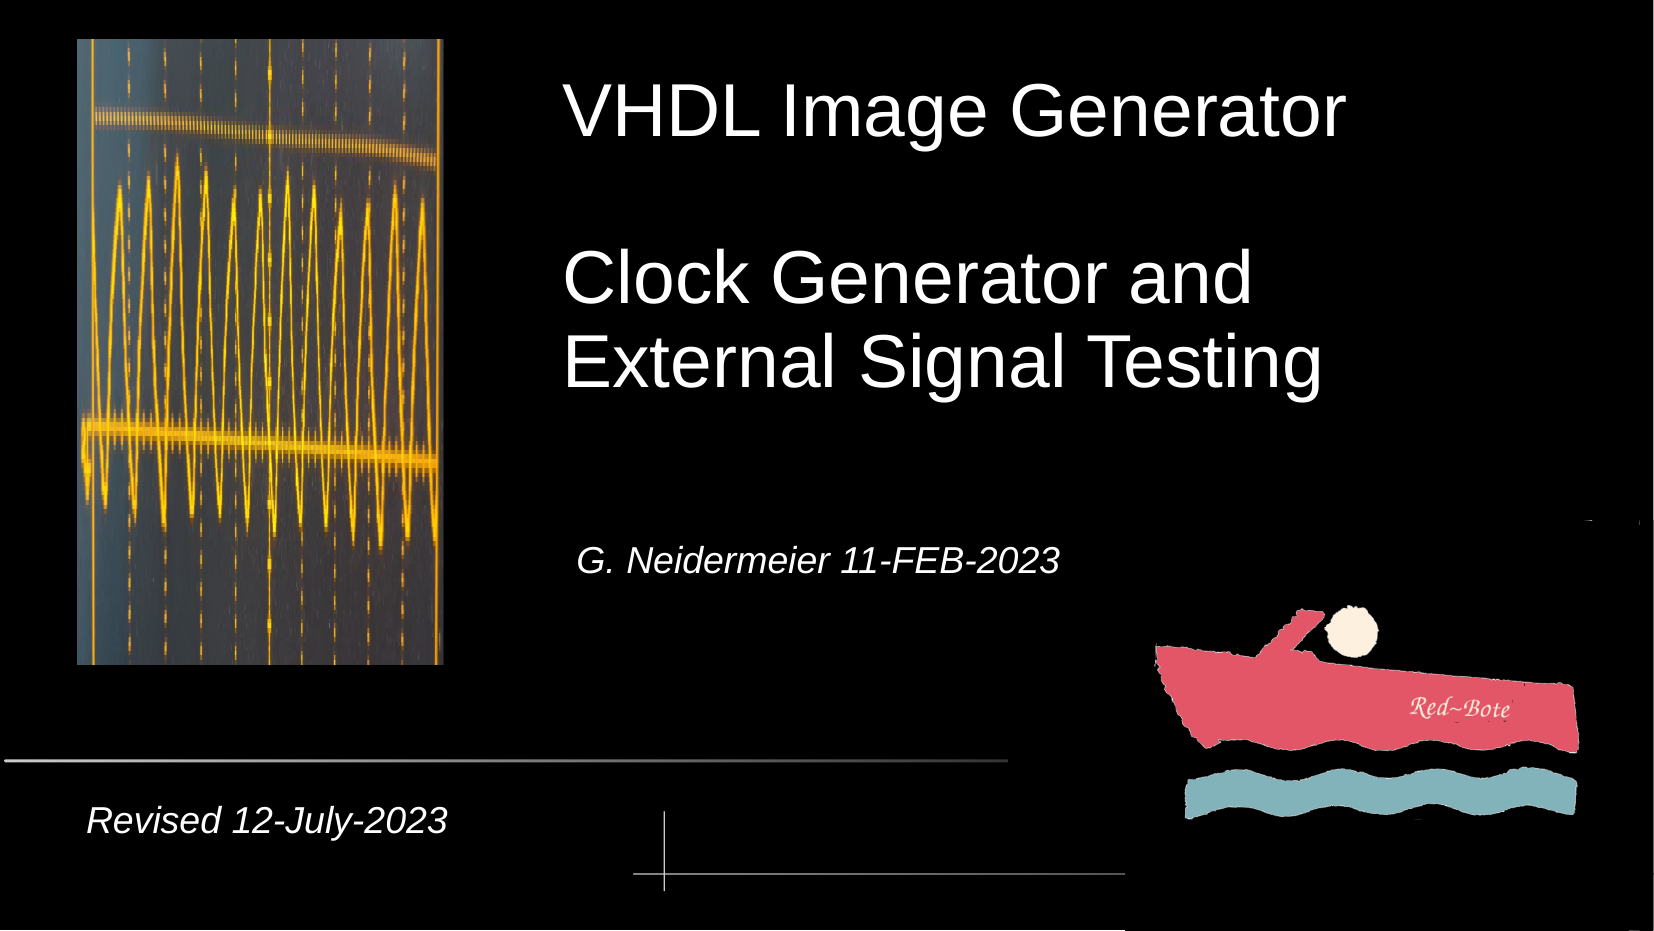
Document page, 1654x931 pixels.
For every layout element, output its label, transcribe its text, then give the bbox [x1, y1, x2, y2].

text_box Revised 12-July-2023 [71, 791, 638, 863]
picture [1125, 520, 1654, 931]
title VHDL Image Generator Clock Generator and External Signal Testing [562, 30, 1351, 526]
picture [69, 39, 445, 665]
text_box G. Neidermeier 11-FEB-2023 [561, 532, 1128, 603]
